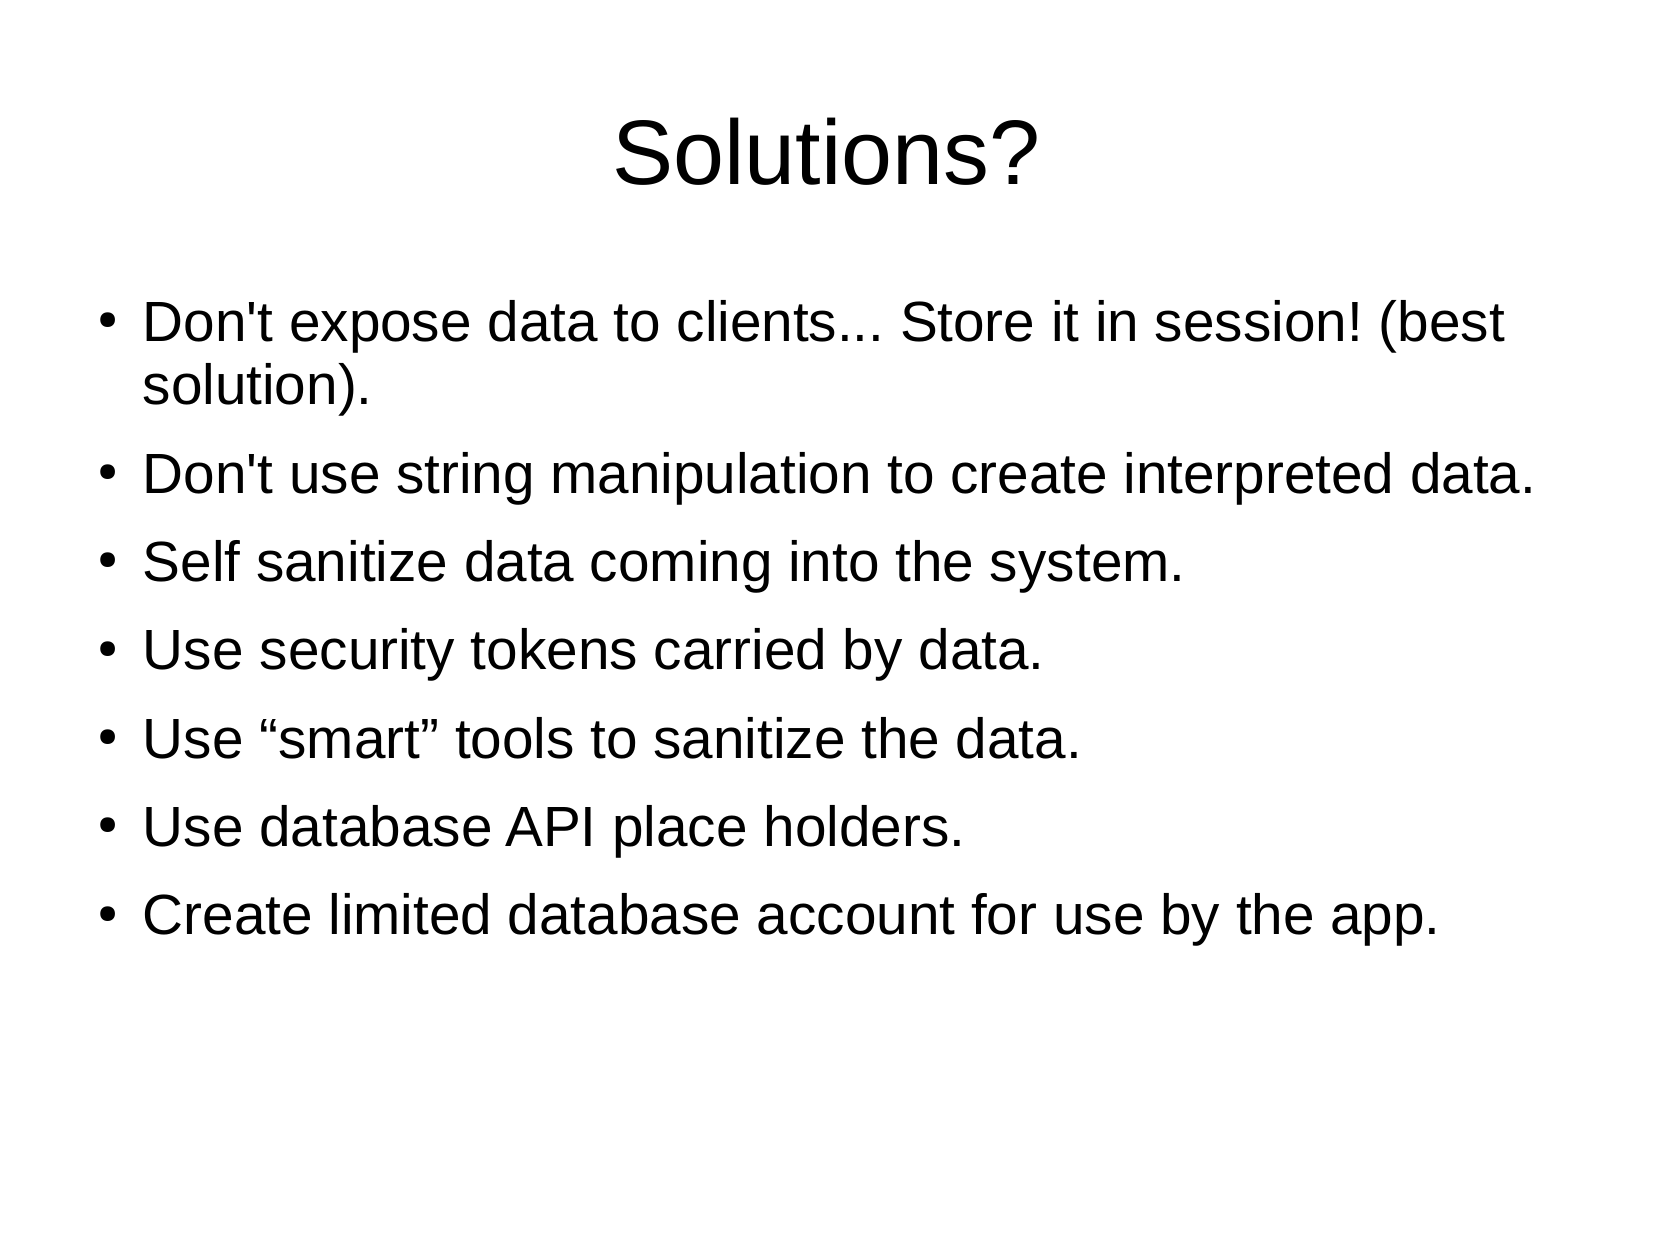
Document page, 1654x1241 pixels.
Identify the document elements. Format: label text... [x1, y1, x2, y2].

list Don't expose data to clients... Store it in session! (best solution). Don't use string manipulation to create interpreted data. Self sanitize data coming into the system. Use security tokens carried by data. Use “smart” tools to sanitize the data. Use database API place holders. Create limited database account for use by the app. [82, 290, 1538, 1010]
title Solutions? [82, 49, 1571, 257]
